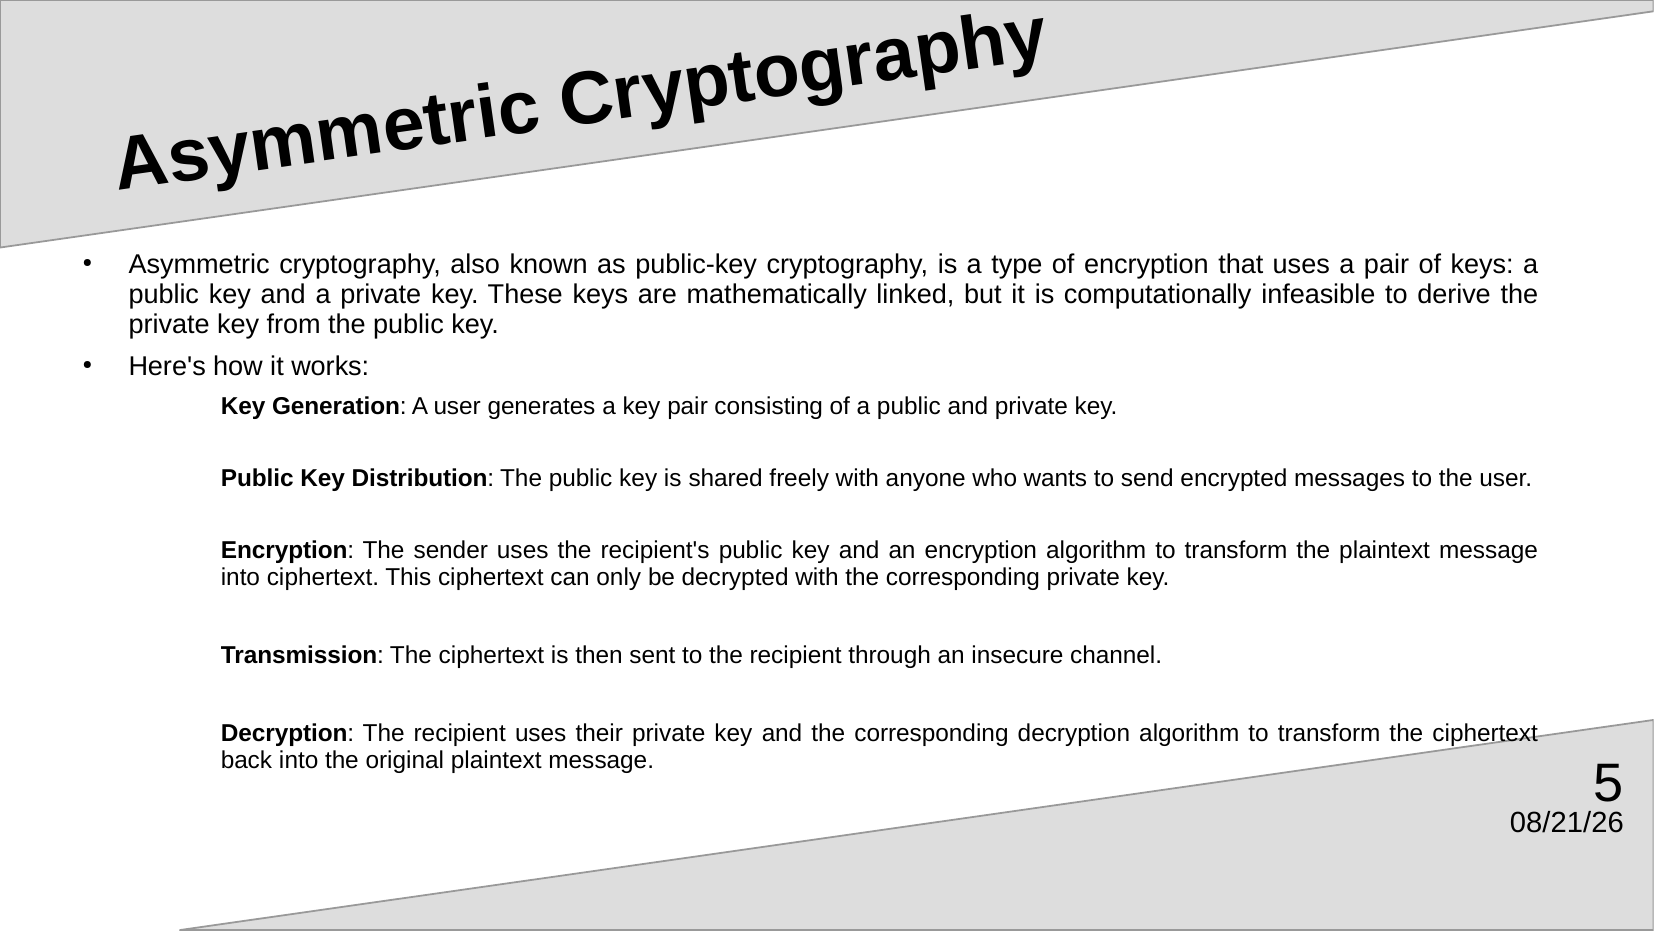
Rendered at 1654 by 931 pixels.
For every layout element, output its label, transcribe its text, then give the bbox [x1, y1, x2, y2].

list Asymmetric cryptography, also known as public-key cryptography, is a type of encryption that uses a pair of keys: a public key and a private key. These keys are mathematically linked, but it is computationally infeasible to derive the private key from the public key. Here's how it works: Key Generation: A user generates a key pair consisting of a public and private key. Public Key Distribution: The public key is shared freely with anyone who wants to send encrypted messages to the user. Encryption: The sender uses the recipient's public key and an encryption algorithm to transform the plaintext message into ciphertext. This ciphertext can only be decrypted with the corresponding private key. Transmission: The ciphertext is then sent to the recipient through an insecure channel. Decryption: The recipient uses their private key and the corresponding decryption algorithm to transform the ciphertext back into the original plaintext message. [82, 248, 1538, 789]
title Asymmetric Cryptography [0, 0, 1447, 261]
